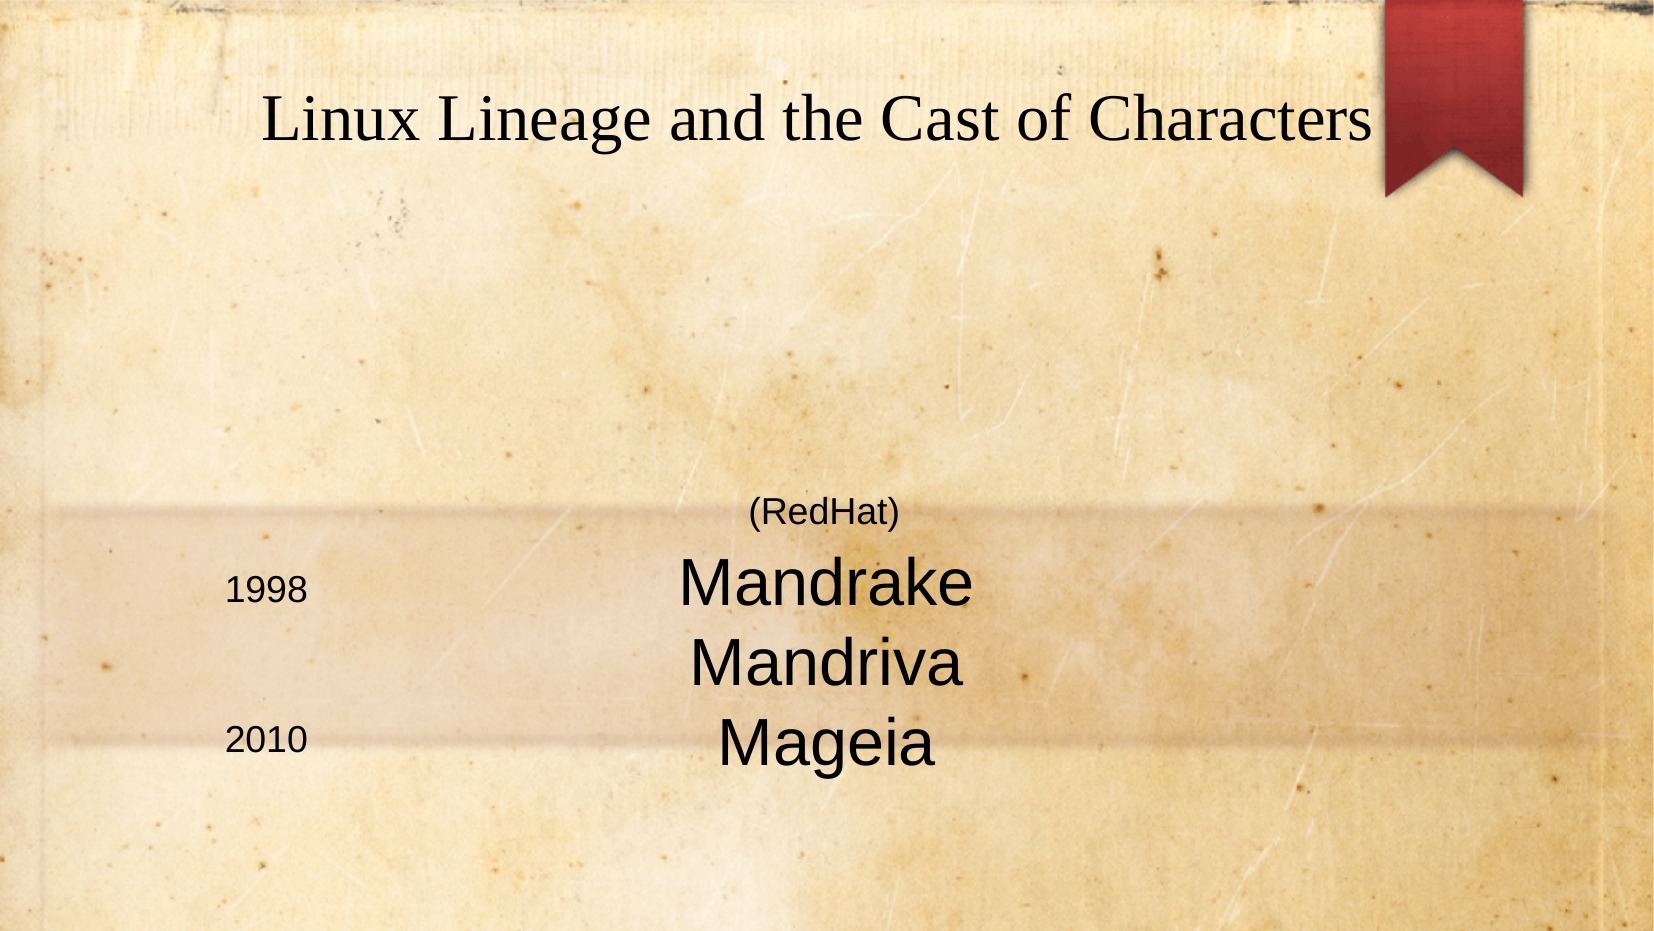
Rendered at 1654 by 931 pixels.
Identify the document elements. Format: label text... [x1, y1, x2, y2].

text_box (RedHat) [733, 479, 915, 537]
text_box 1998 [209, 558, 323, 615]
picture [0, 0, 1654, 931]
text_box Mandrake Mandriva Mageia [82, 299, 1571, 931]
text_box 2010 [209, 708, 323, 765]
text_box Linux Lineage and the Cast of Characters [82, 47, 1571, 180]
